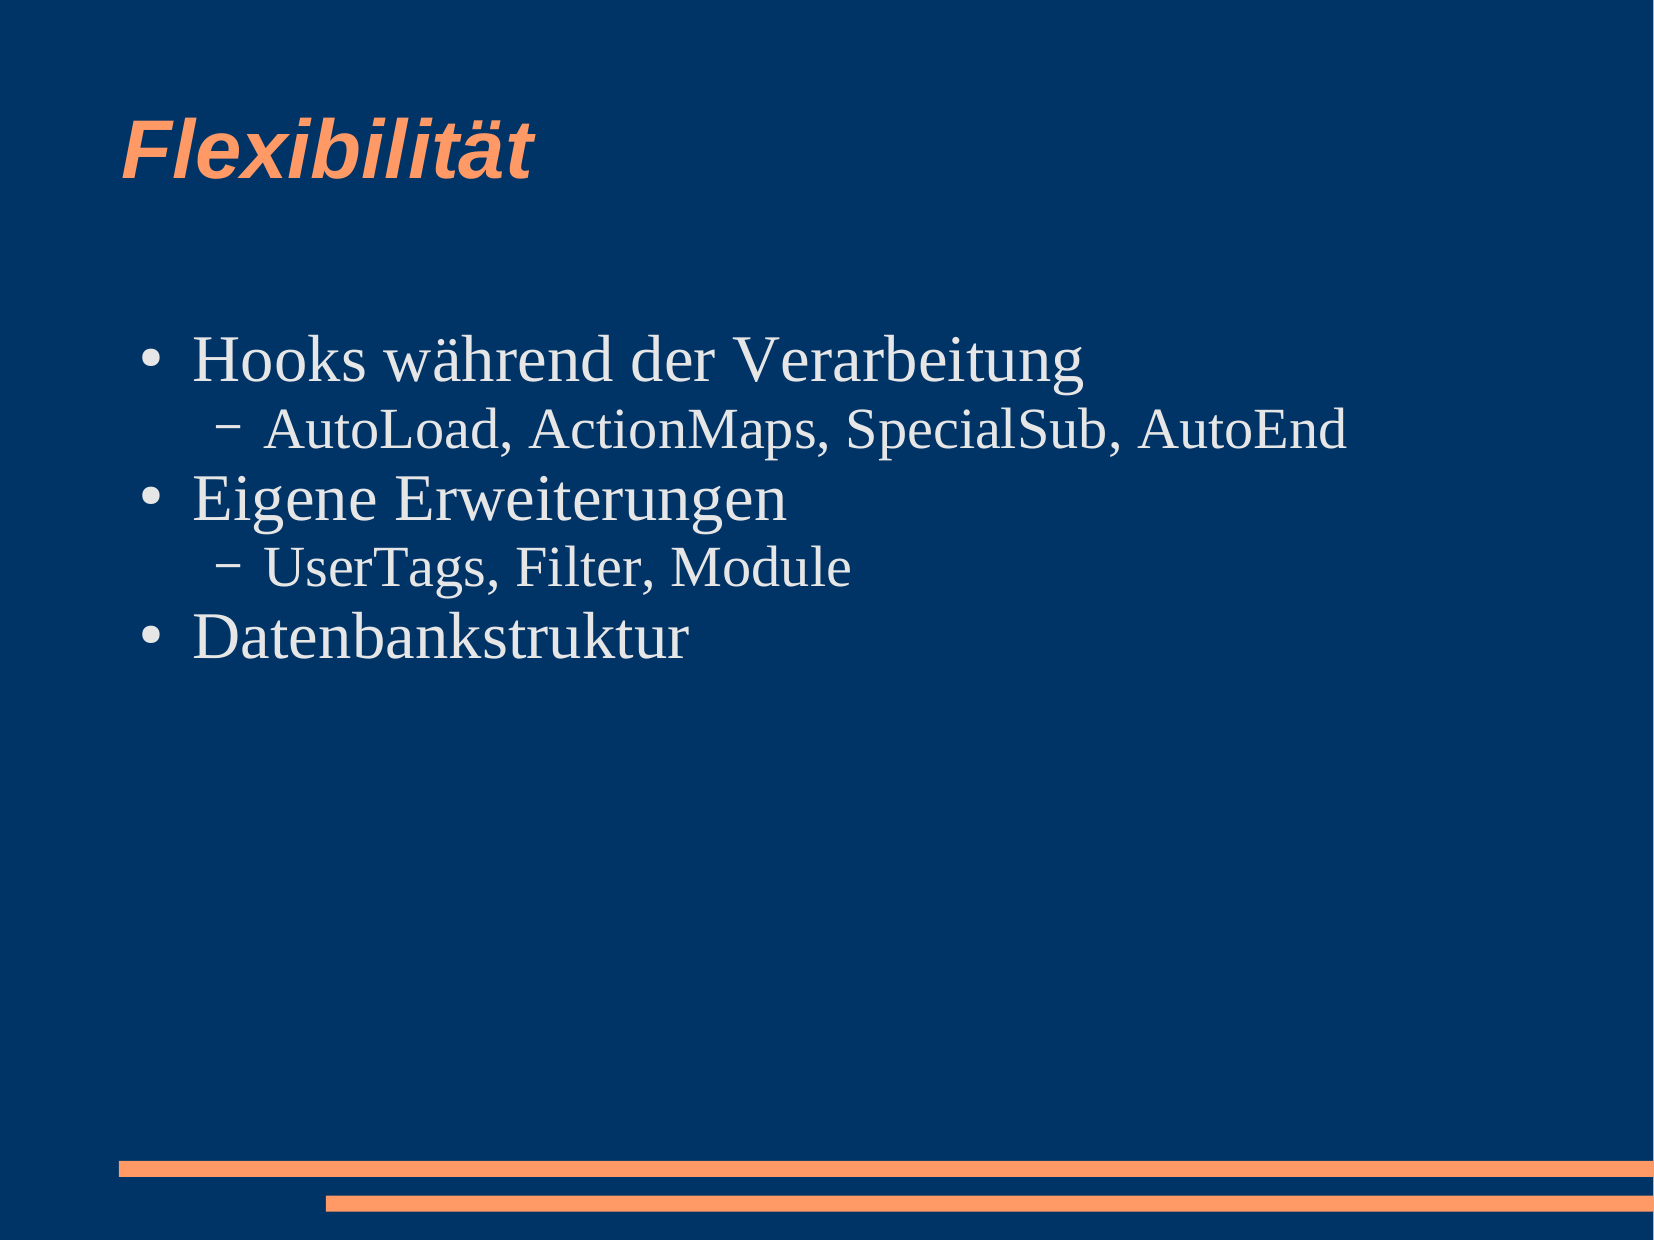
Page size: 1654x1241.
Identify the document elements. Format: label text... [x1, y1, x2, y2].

list Hooks während der Verarbeitung AutoLoad, ActionMaps, SpecialSub, AutoEnd Eigene Erweiterungen UserTags, Filter, Module Datenbankstruktur [121, 322, 1561, 1118]
title Flexibilität [121, 46, 1534, 254]
